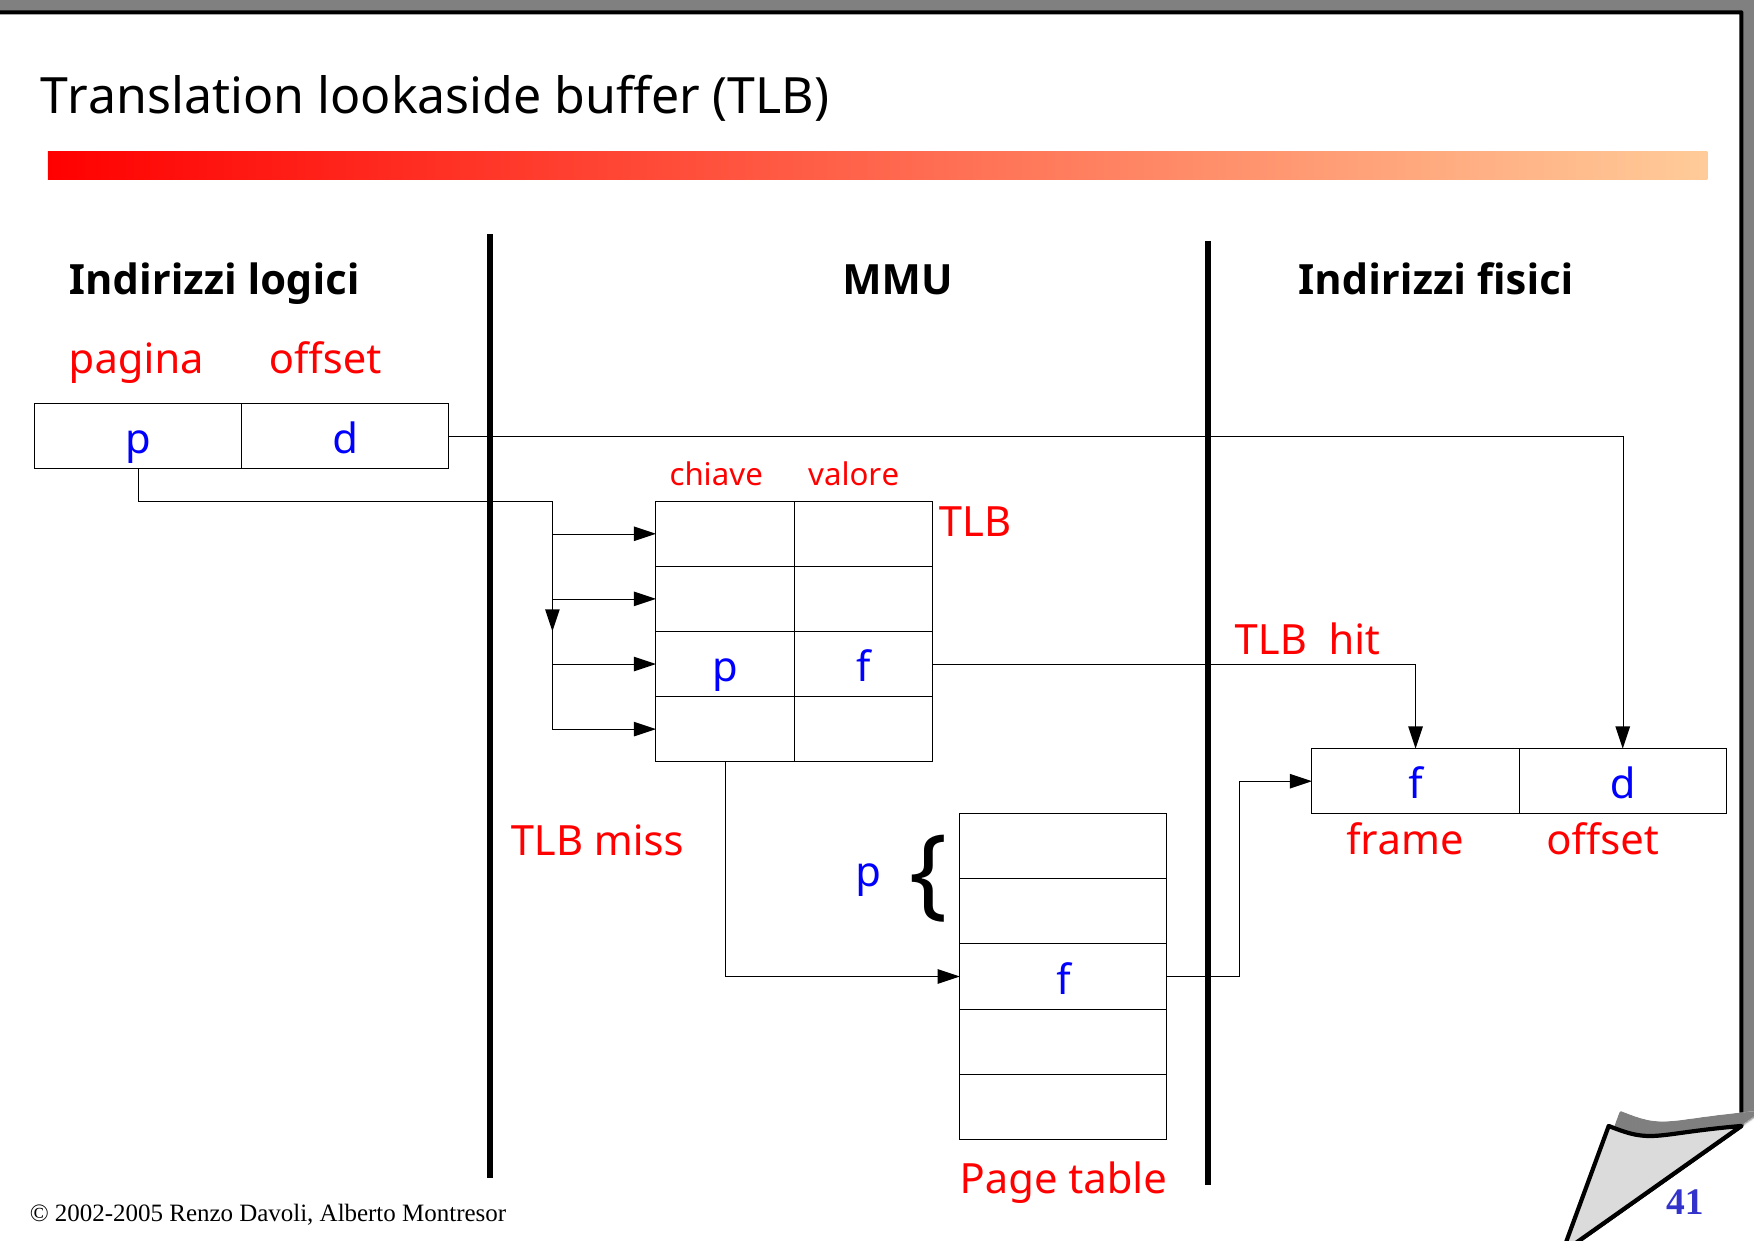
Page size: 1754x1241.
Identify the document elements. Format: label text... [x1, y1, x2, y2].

text_box TLB miss [510, 807, 716, 872]
text_box f [794, 631, 933, 696]
text_box Indirizzi logici [69, 247, 406, 312]
text_box p [34, 403, 241, 469]
text_box valore [808, 450, 912, 515]
text_box TLB [938, 488, 1030, 553]
text_box Page table [959, 1145, 1195, 1210]
text_box { [909, 787, 974, 942]
text_box pagina [68, 325, 211, 390]
text_box p [855, 839, 882, 904]
text_box Indirizzi fisici [1298, 247, 1633, 312]
text_box d [1519, 748, 1727, 814]
text_box frame [1346, 807, 1484, 872]
text_box TLB hit [1234, 607, 1420, 672]
title Translation lookaside buffer (TLB) [40, 49, 1714, 144]
text_box offset [268, 325, 418, 390]
text_box f [1311, 748, 1519, 814]
text_box MMU [842, 247, 965, 312]
text_box p [655, 631, 794, 696]
text_box chiave [669, 449, 777, 514]
text_box offset [1546, 807, 1696, 872]
text_box f [959, 943, 1167, 1009]
text_box d [241, 403, 449, 469]
